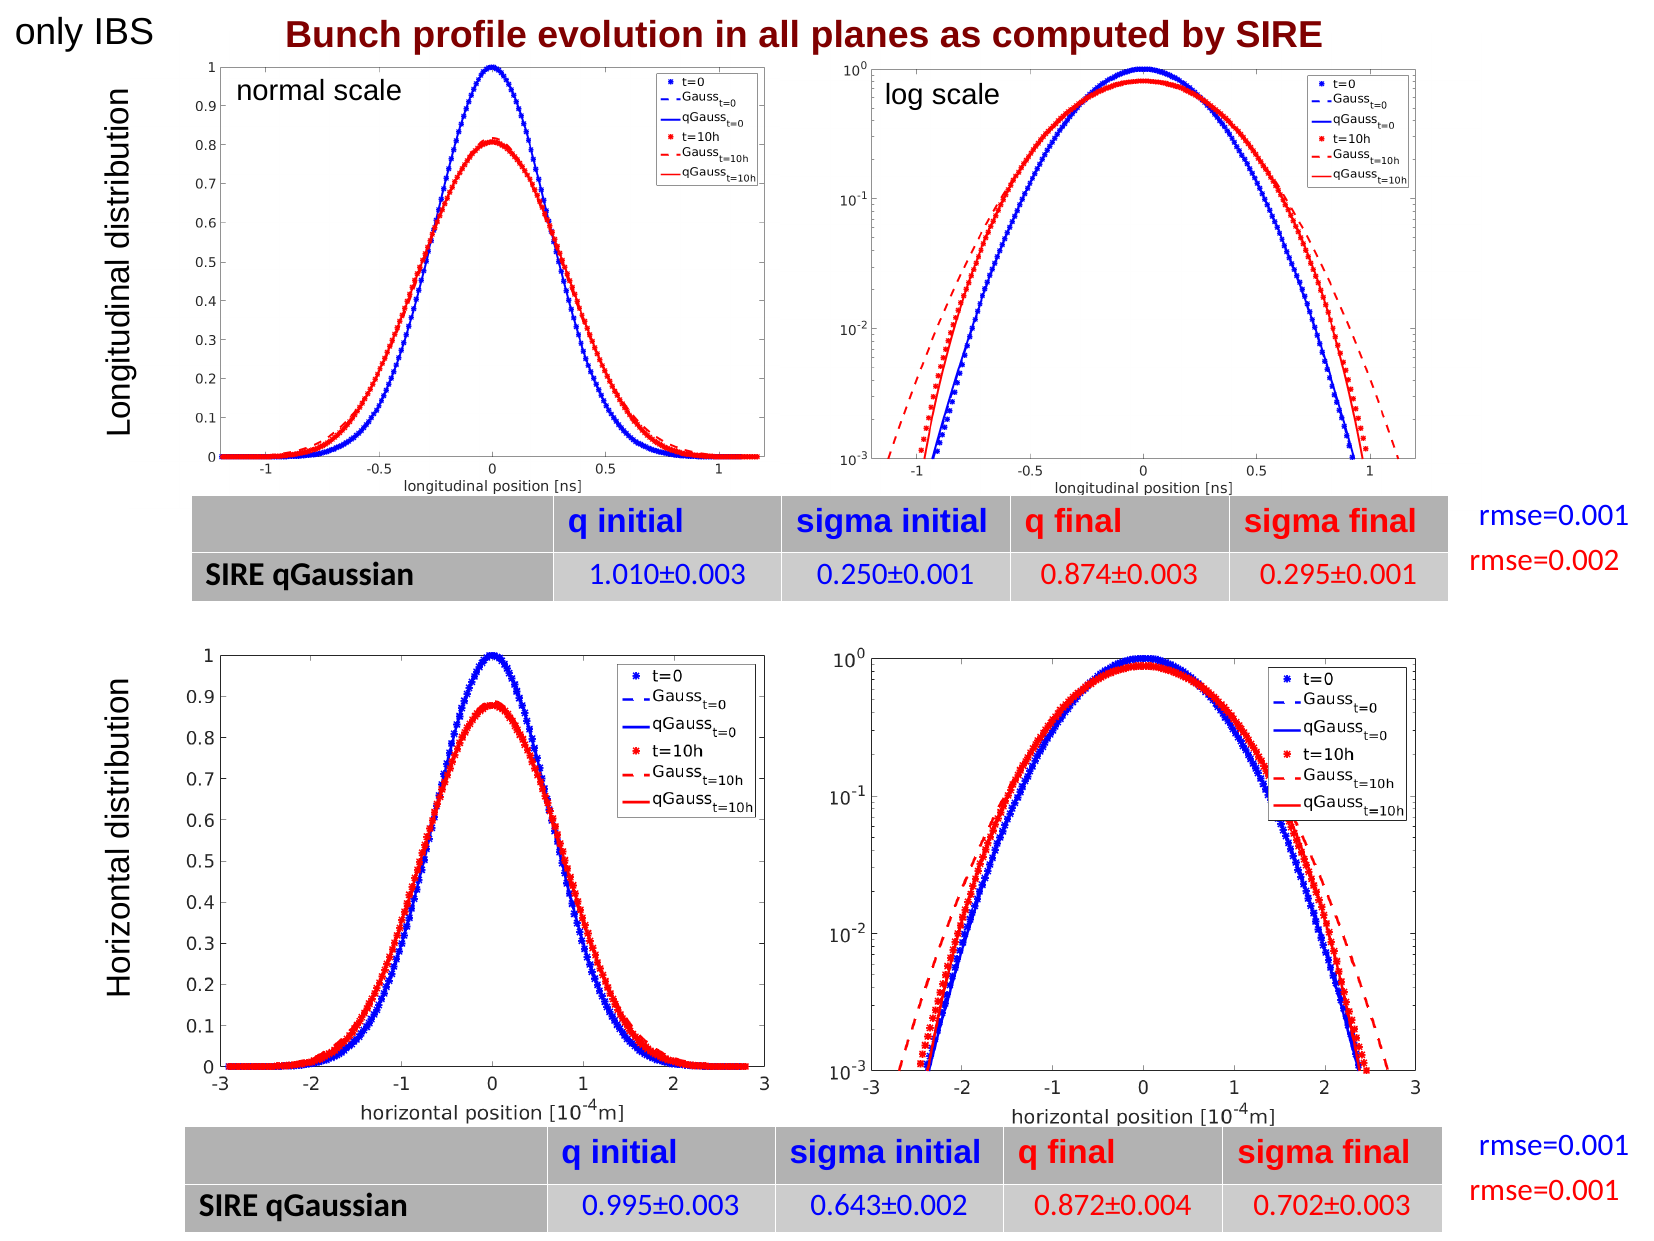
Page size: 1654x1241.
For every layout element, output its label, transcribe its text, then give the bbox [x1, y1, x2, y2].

text_box only IBS [0, 3, 170, 61]
table_cell 0.295±0.001 [1230, 553, 1448, 601]
picture [129, 31, 1482, 511]
text_box rmse=0.002 [1454, 540, 1635, 587]
table_header q initial [554, 496, 781, 552]
table_header q final [1004, 1127, 1222, 1184]
table_header sigma initial [782, 496, 1010, 552]
picture [129, 617, 1482, 1128]
table_cell 0.702±0.003 [1223, 1185, 1442, 1232]
text_box normal scale [221, 66, 496, 115]
text_box Longitudinal distribution [90, 46, 145, 453]
table_cell 0.995±0.003 [548, 1185, 775, 1232]
table_cell 0.250±0.001 [782, 553, 1010, 601]
text_box log scale [870, 70, 1144, 118]
table_cell 0.872±0.004 [1004, 1185, 1222, 1232]
table_header sigma final [1230, 496, 1448, 552]
table_header [185, 1127, 547, 1184]
table_header [192, 496, 553, 552]
text_box rmse=0.001 [1454, 495, 1654, 542]
table_cell SIRE qGaussian [185, 1185, 547, 1232]
table_cell 1.010±0.003 [554, 553, 781, 601]
text_box rmse=0.001 [1454, 1170, 1635, 1217]
table_header q final [1011, 496, 1229, 552]
table_cell SIRE qGaussian [192, 553, 553, 601]
table_header sigma initial [776, 1127, 1003, 1184]
table_cell 0.643±0.002 [776, 1185, 1003, 1232]
table_cell 0.874±0.003 [1011, 553, 1229, 601]
text_box Bunch profile evolution in all planes as computed by SIRE [270, 6, 1340, 63]
text_box rmse=0.001 [1454, 1125, 1654, 1172]
table_header q initial [548, 1127, 775, 1184]
text_box Horizontal distribution [90, 606, 145, 1014]
table_header sigma final [1223, 1127, 1442, 1184]
